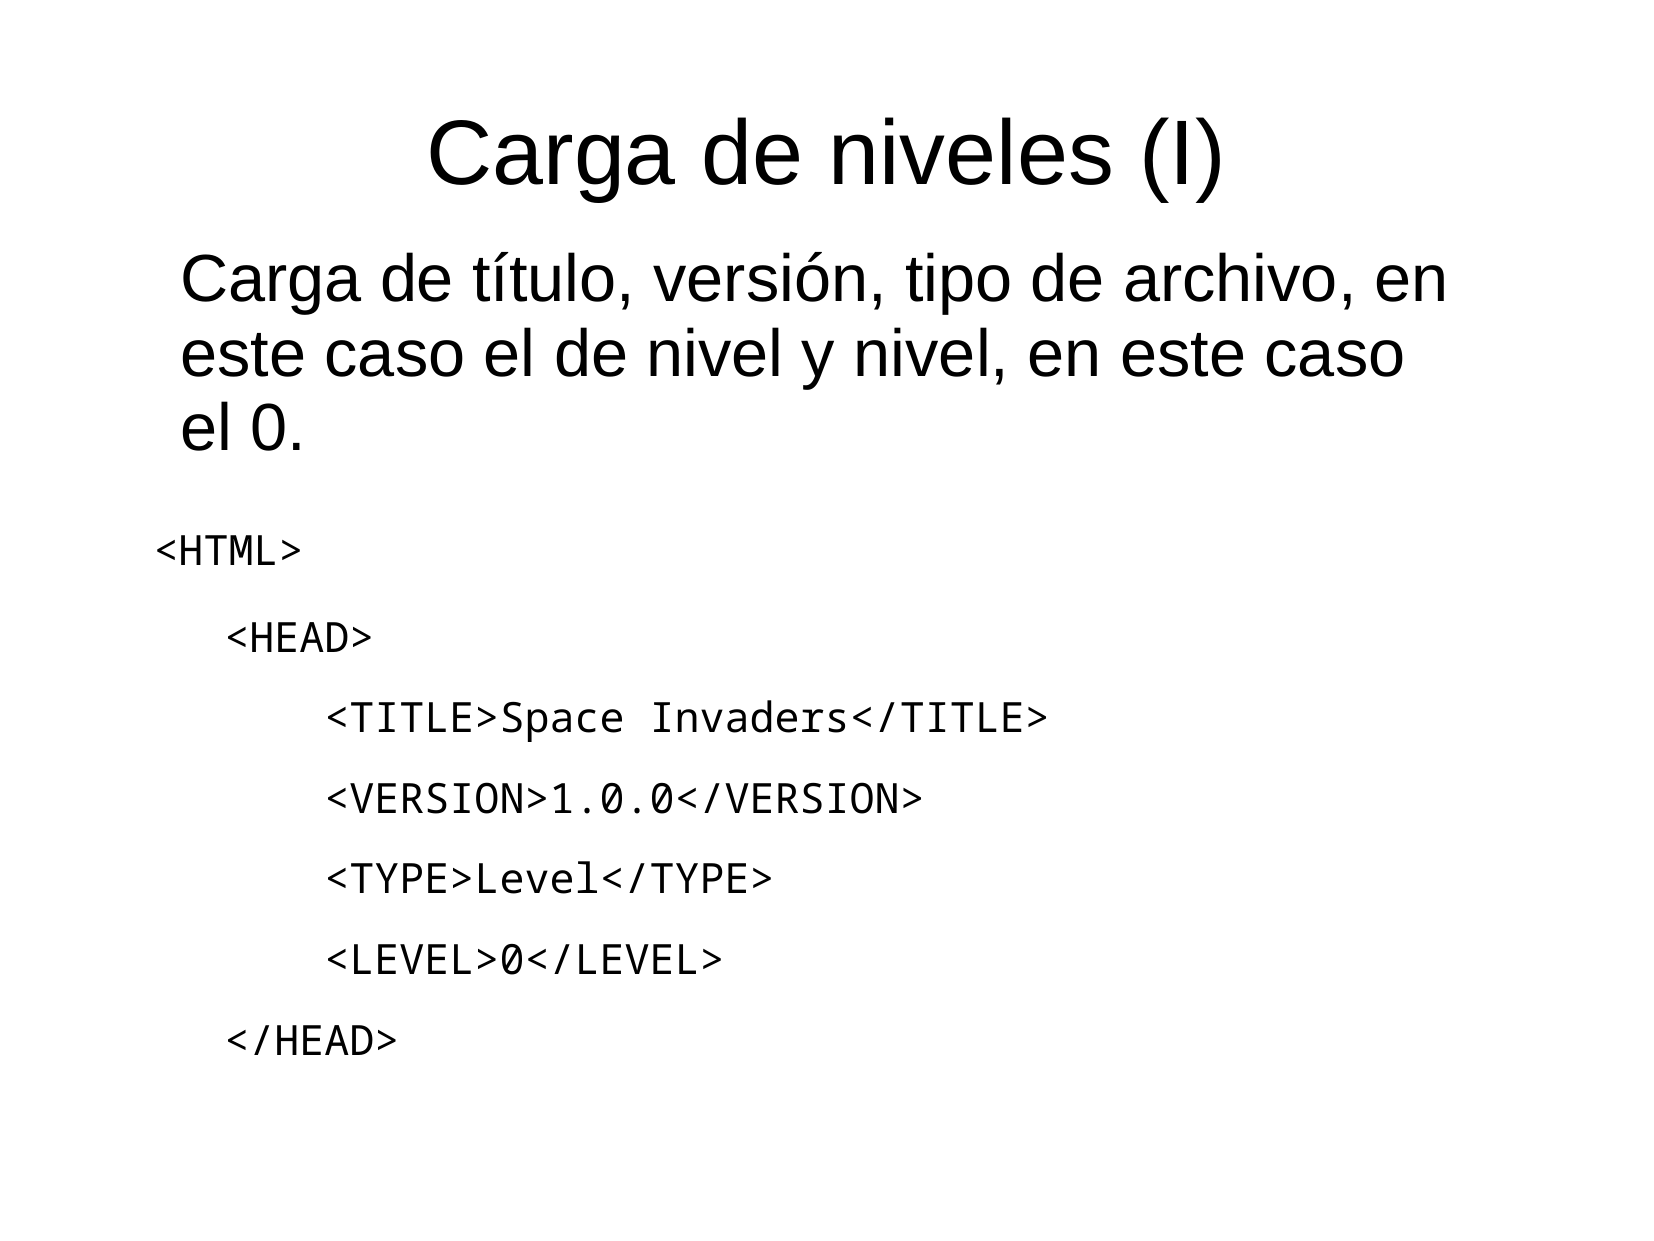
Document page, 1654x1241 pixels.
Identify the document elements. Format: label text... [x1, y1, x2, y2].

list <HTML> <HEAD> <TITLE>Space Invaders</TITLE> <VERSION>1.0.0</VERSION> <TYPE>Level</TYPE> <LEVEL>0</LEVEL> </HEAD> [82, 520, 1571, 1241]
title Carga de niveles (I) [82, 49, 1571, 257]
text_box Carga de título, versión, tipo de archivo, en este caso el de nivel y nivel, en este caso el 0. [165, 233, 1489, 603]
